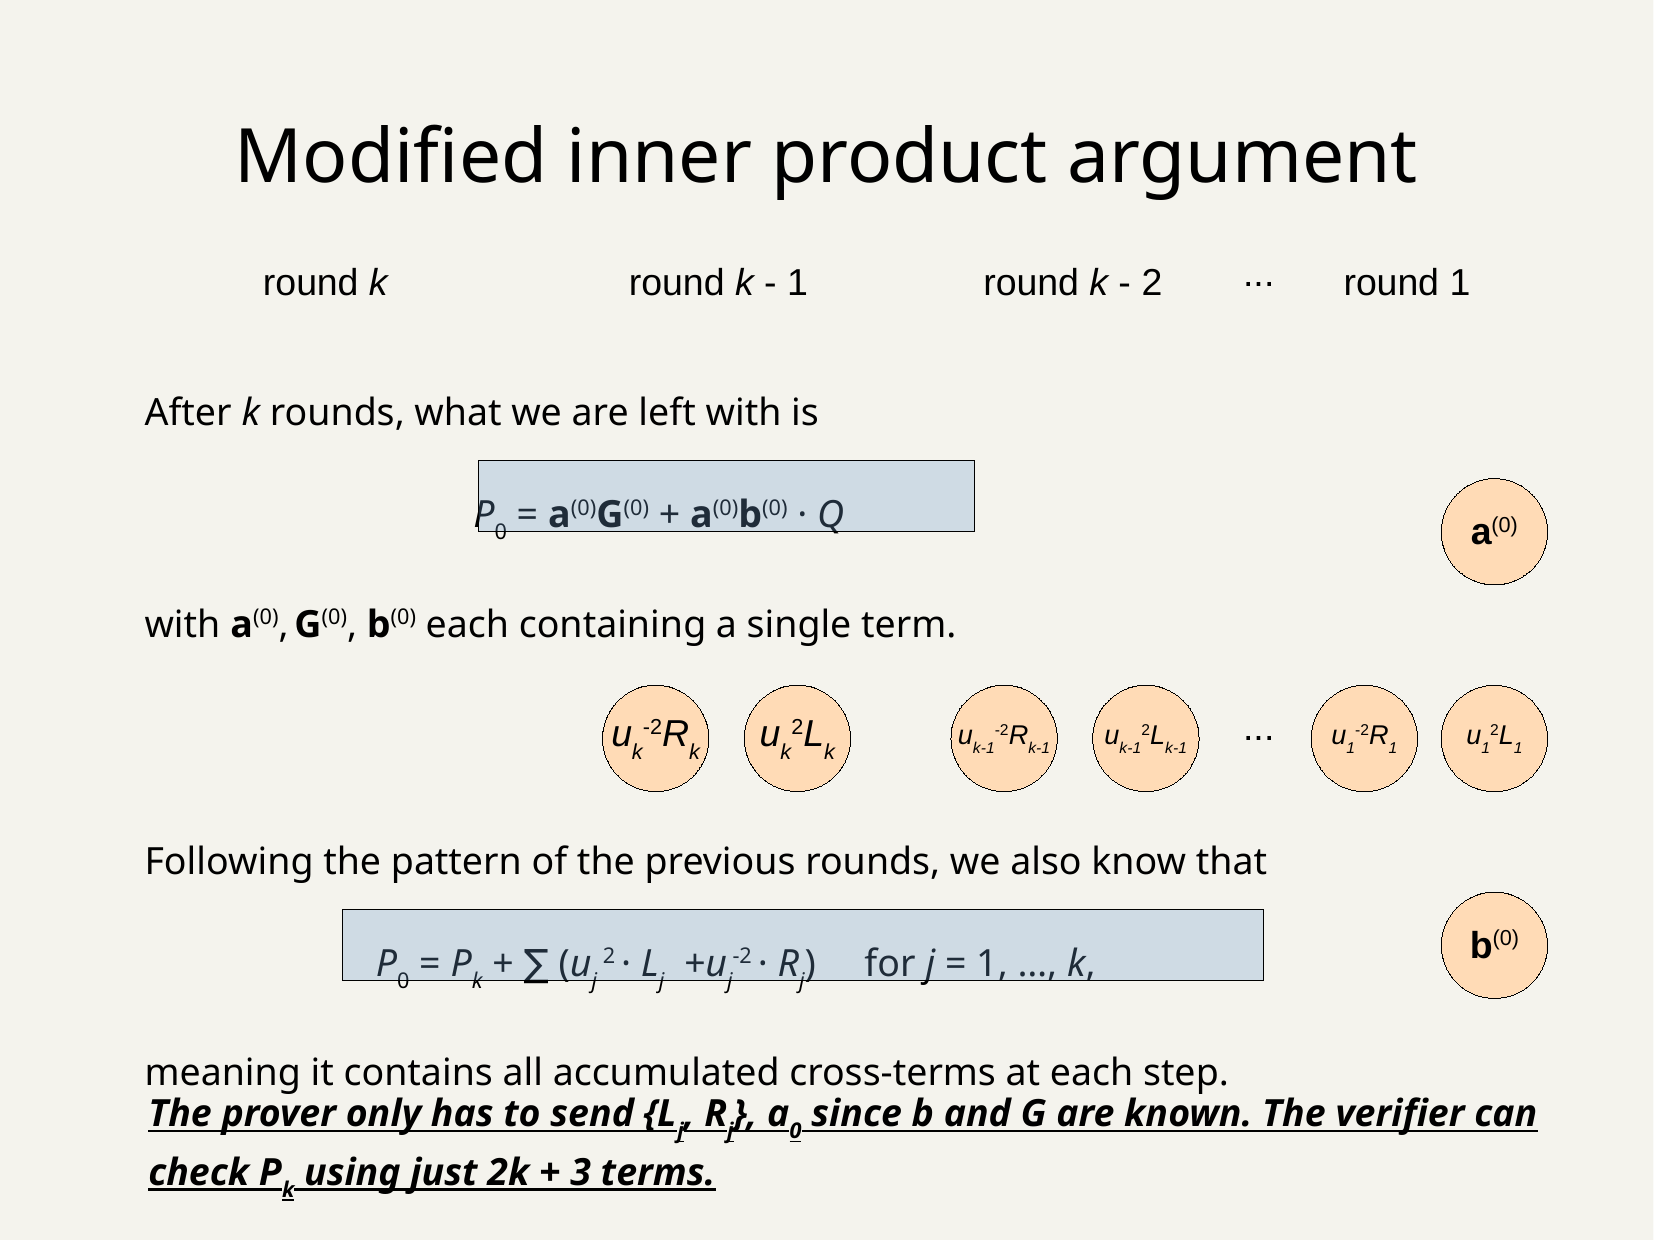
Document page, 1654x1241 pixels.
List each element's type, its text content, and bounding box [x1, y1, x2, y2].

text_box uk2Lk [744, 685, 851, 792]
text_box a(0) [1441, 478, 1548, 585]
text_box round k - 1 [614, 253, 823, 311]
text_box [478, 460, 975, 532]
text_box The prover only has to send {Lj, Rj}, a0 since b and G are known. The verifier can check Pk using just 2k + 3 terms. [133, 1079, 1571, 1241]
text_box uk-12Lk-1 [1092, 685, 1200, 792]
title Modified inner product argument [82, 49, 1571, 257]
text_box b(0) [1441, 892, 1548, 999]
text_box uk-2Rk [602, 685, 709, 792]
text_box uk-1-2Rk-1 [950, 685, 1058, 792]
text_box round k [248, 253, 403, 311]
text_box round k - 2 [968, 253, 1178, 311]
text_box Following the pattern of the previous rounds, we also know that P0 = Pk + ∑ (uj 2 · Lj +uj-2 · Rj) for j = 1, …, k, meaning it contains all accumulated cross-terms at each step. [129, 826, 1406, 1087]
text_box u12L1 [1441, 685, 1548, 792]
text_box [342, 909, 1264, 981]
text_box After k rounds, what we are left with is P0 = a(0)G(0) + a(0)b(0) · Q with a(0), G(0), b(0) each containing a single term. [129, 378, 1193, 625]
text_box u1-2R1 [1311, 685, 1418, 792]
text_box ... [1228, 244, 1290, 302]
text_box ... [1228, 699, 1290, 757]
text_box round 1 [1328, 253, 1486, 311]
